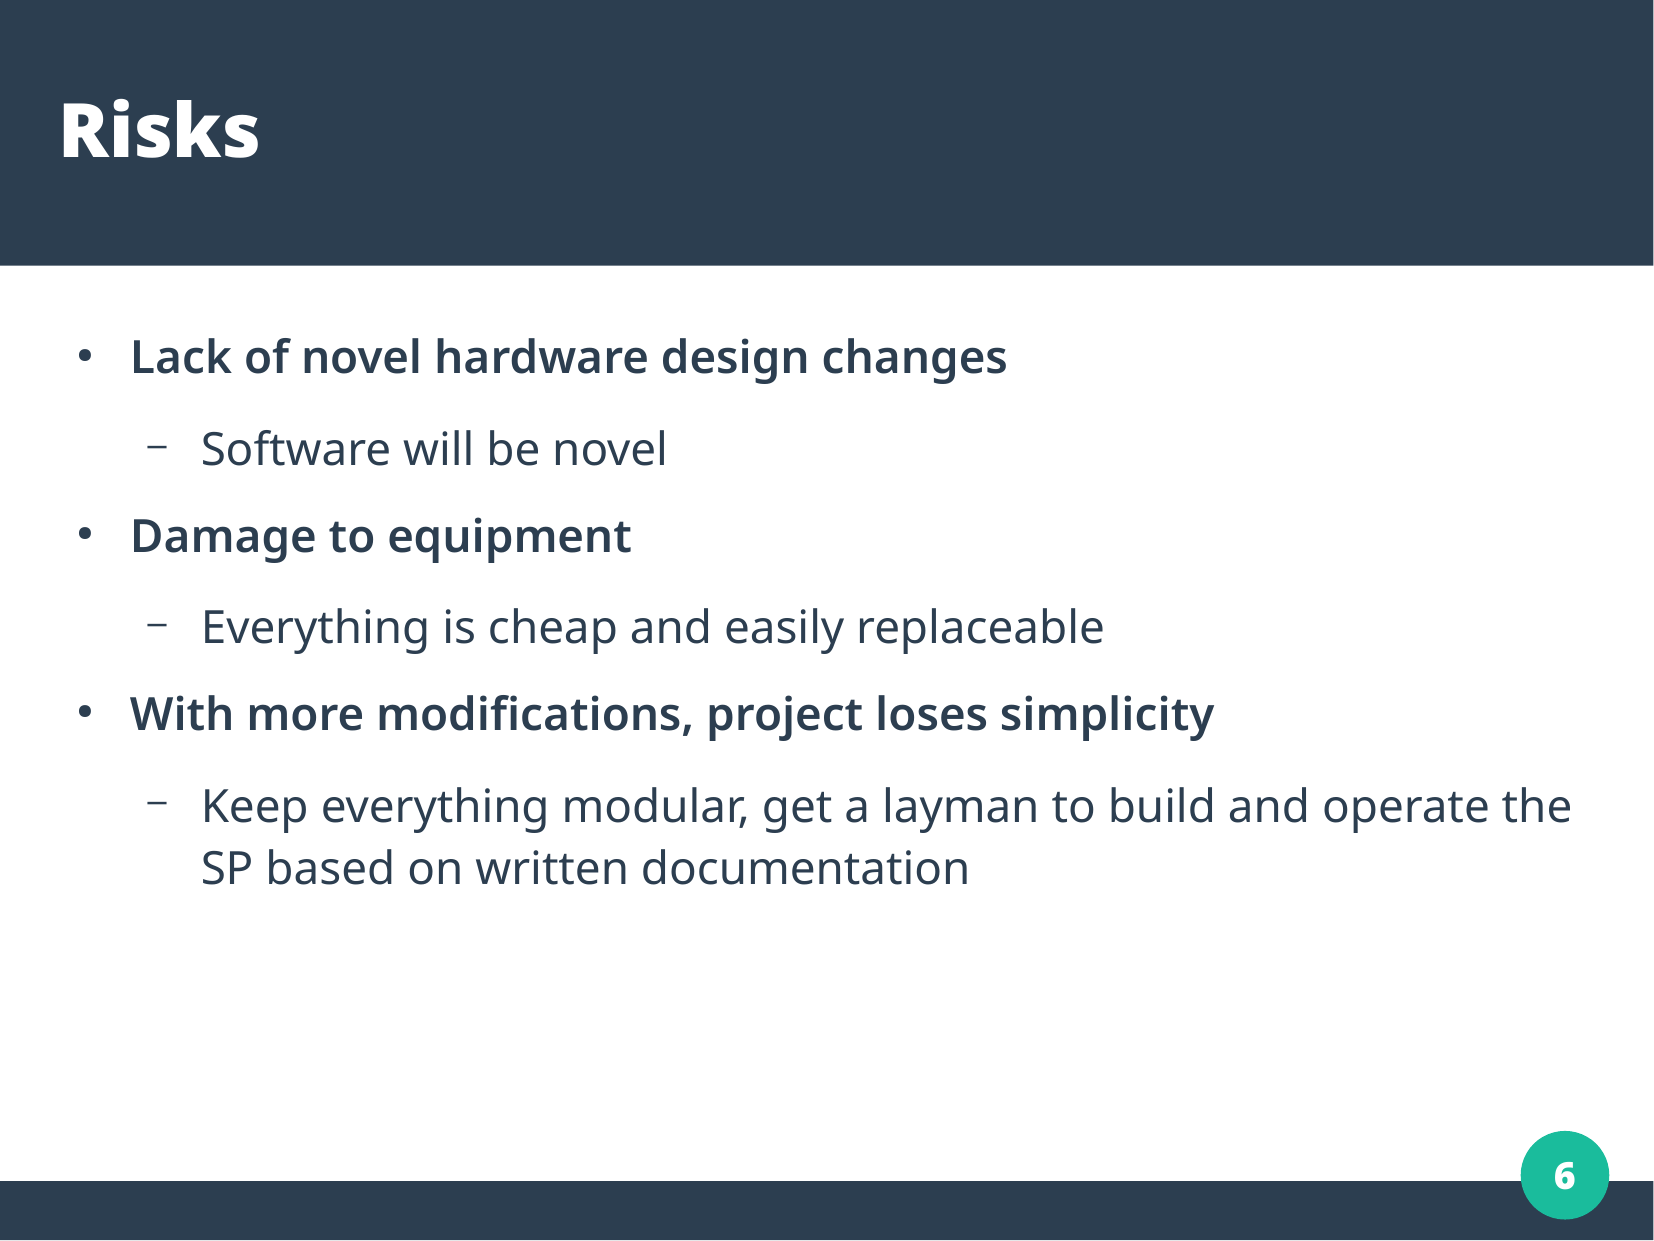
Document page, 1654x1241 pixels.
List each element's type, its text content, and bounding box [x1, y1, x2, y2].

list Lack of novel hardware design changes Software will be novel Damage to equipment Everything is cheap and easily replaceable With more modifications, project loses simplicity Keep everything modular, get a layman to build and operate the SP based on written documentation [59, 324, 1595, 1152]
title Risks [59, 49, 1595, 207]
